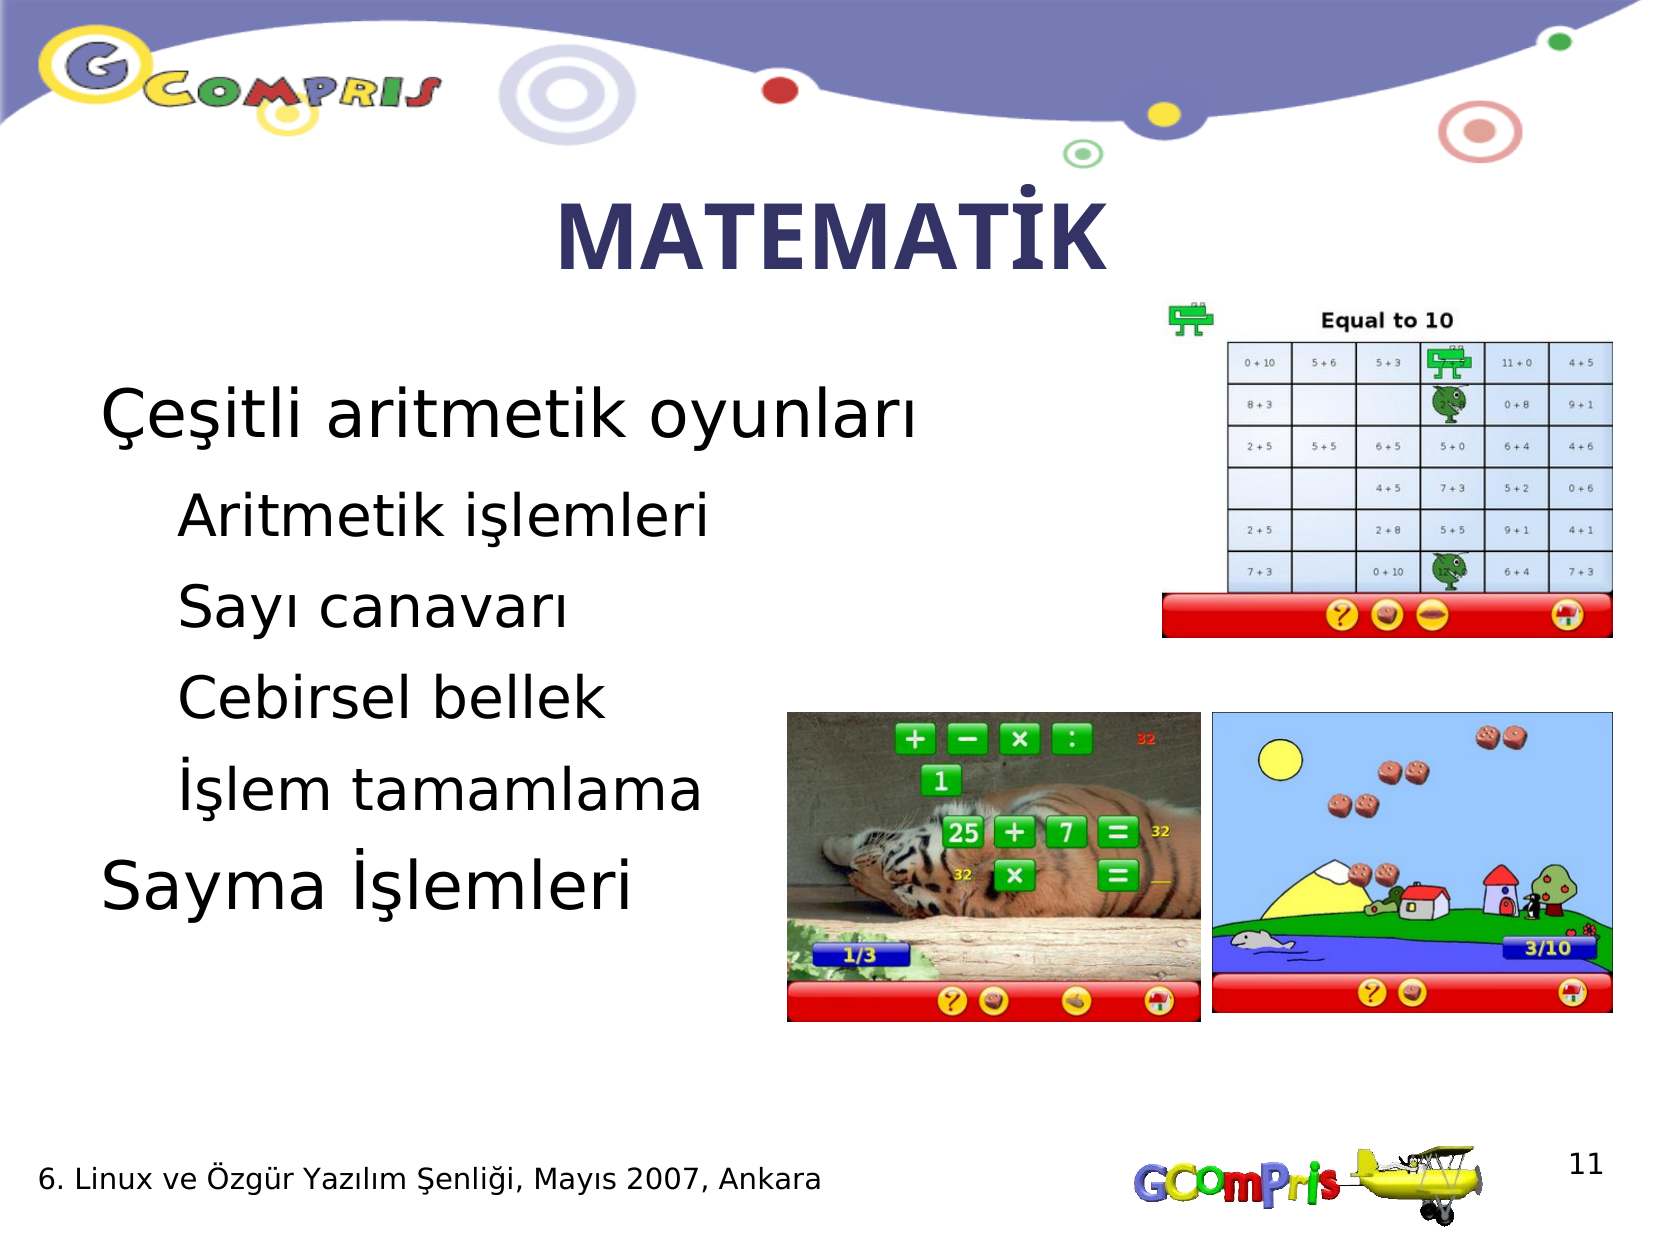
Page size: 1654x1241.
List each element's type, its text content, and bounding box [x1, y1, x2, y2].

title MATEMATİK [86, 130, 1576, 338]
picture [787, 712, 1201, 1022]
picture [0, 0, 1654, 192]
picture [1212, 712, 1613, 1013]
picture [1162, 299, 1613, 638]
picture [1125, 1124, 1494, 1238]
list Çeşitli aritmetik oyunları Aritmetik işlemleri Sayı canavarı Cebirsel bellek İşlem tamamlama Sayma İşlemleri [82, 375, 1571, 1109]
